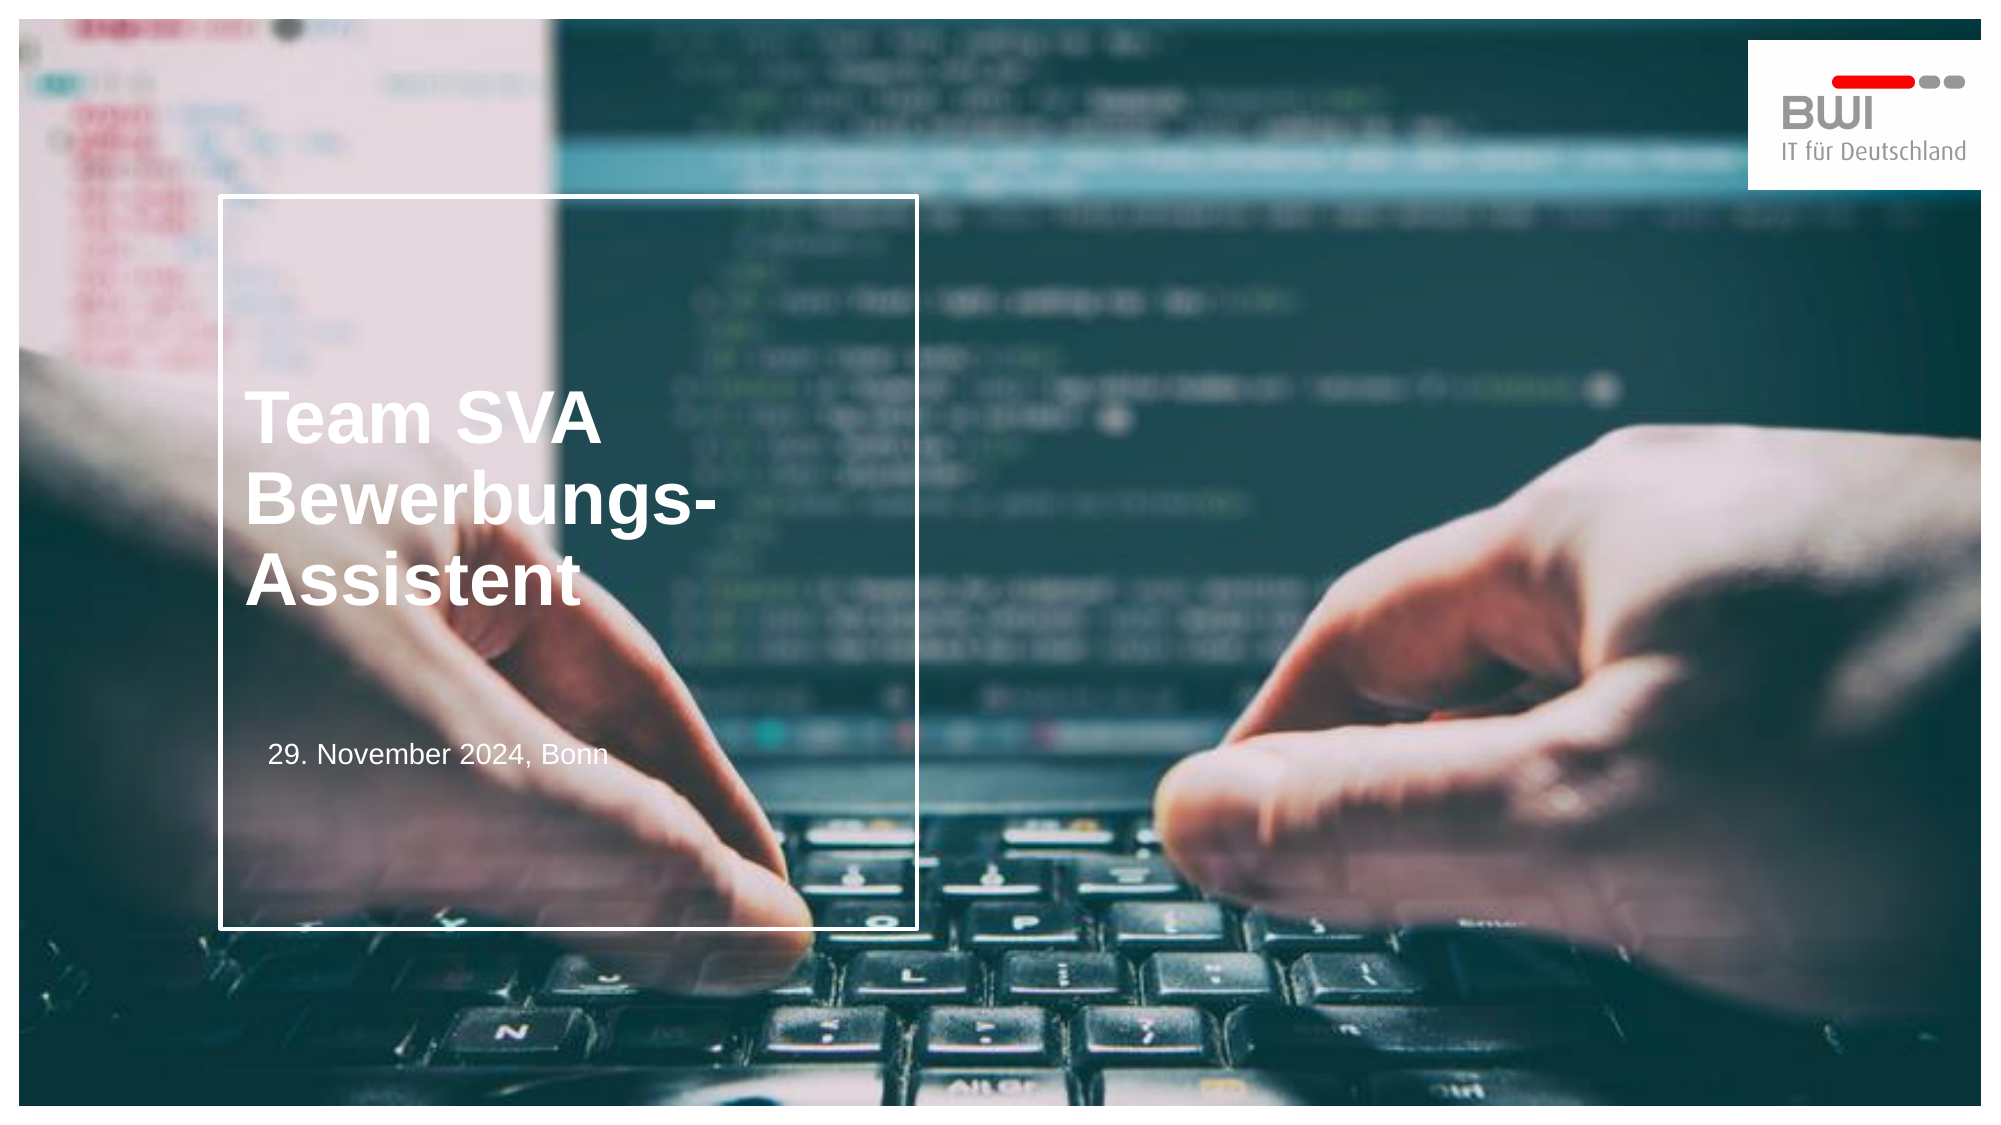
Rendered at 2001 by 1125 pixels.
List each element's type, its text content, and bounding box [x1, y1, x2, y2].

list 29. November 2024, Bonn [267, 739, 870, 776]
title Team SVA Bewerbungs-Assistent [220, 196, 918, 929]
picture [19, 19, 2000, 1106]
